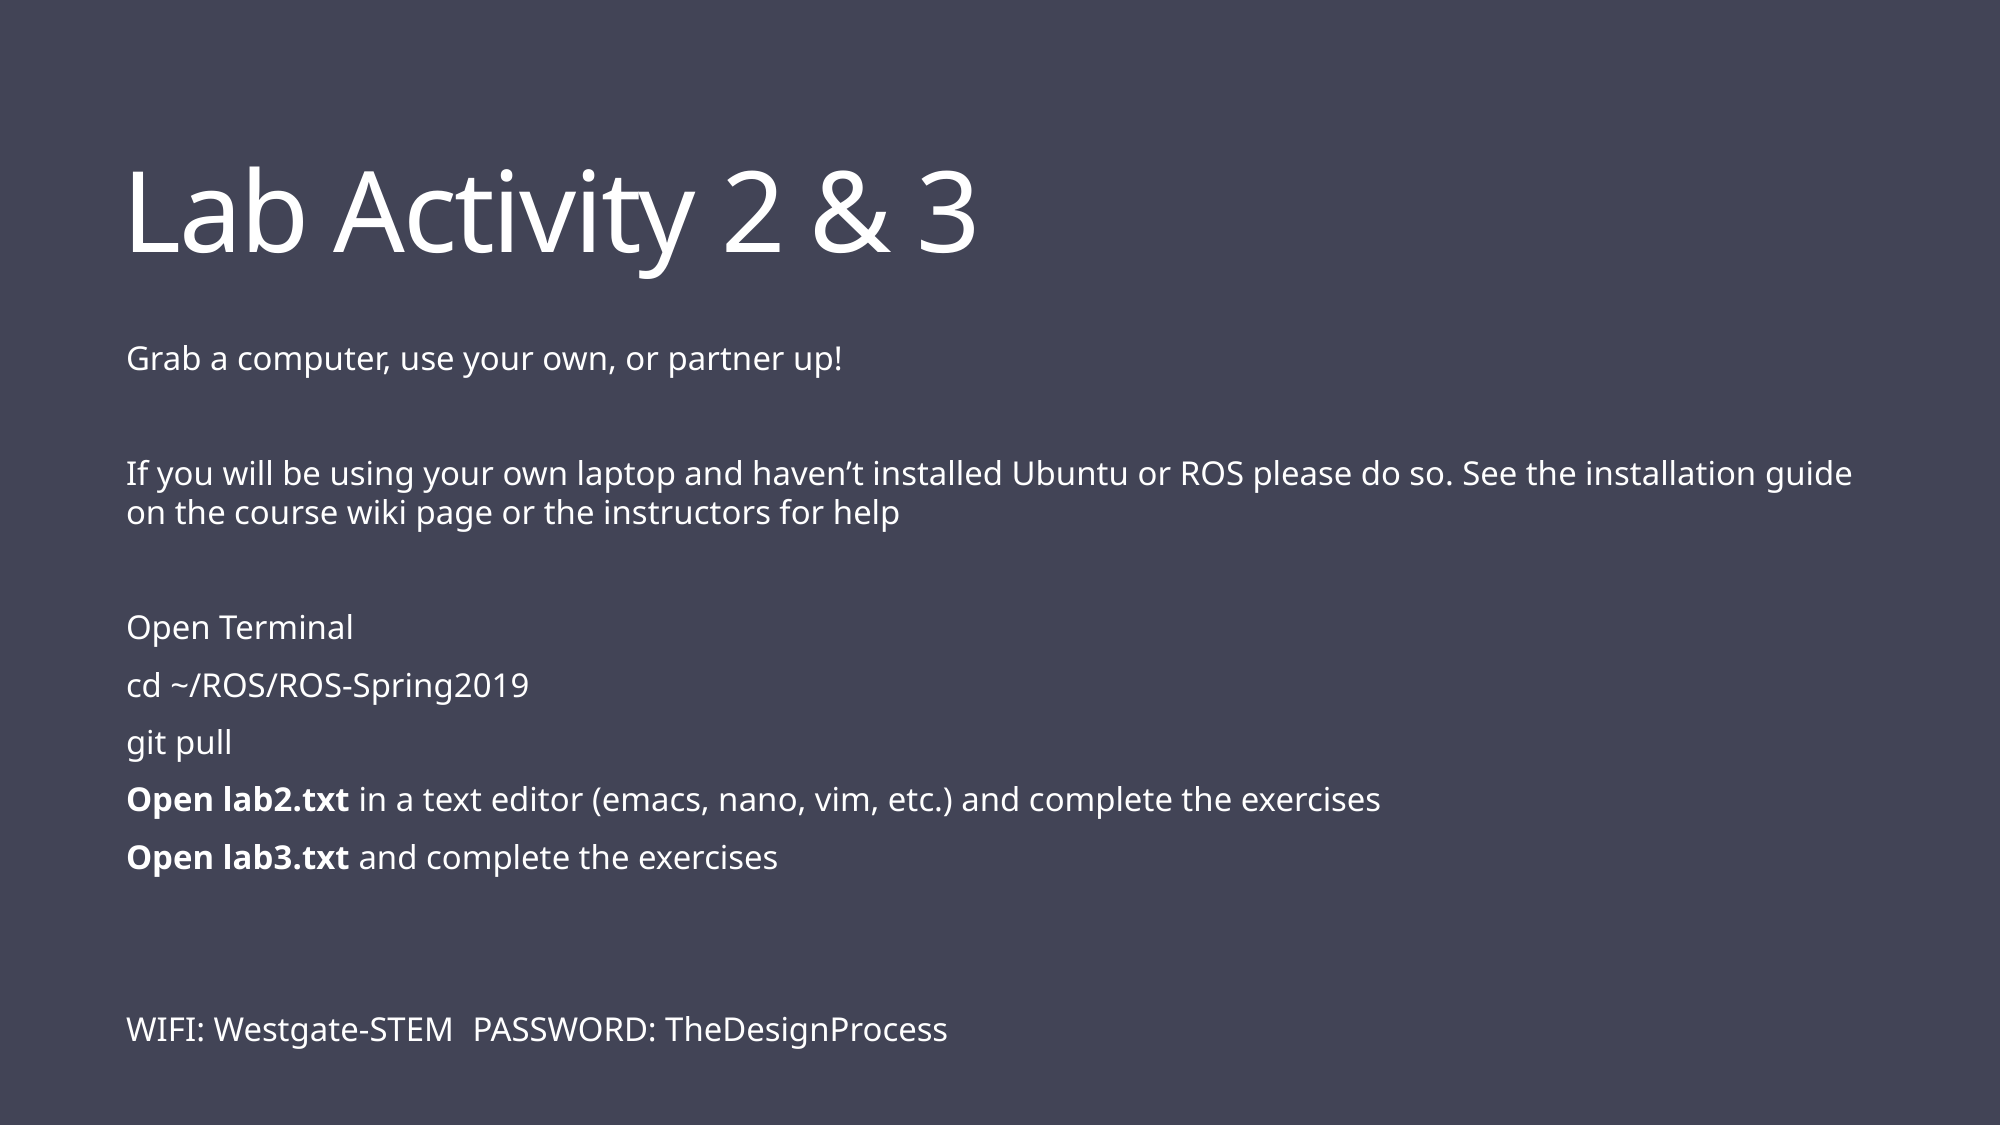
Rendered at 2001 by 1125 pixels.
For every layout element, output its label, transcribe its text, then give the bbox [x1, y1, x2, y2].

list Grab a computer, use your own, or partner up! If you will be using your own laptop and haven’t installed Ubuntu or ROS please do so. See the installation guide on the course wiki page or the instructors for help Open Terminal cd ~/ROS/ROS-Spring2019 git pull Open lab2.txt in a text editor (emacs, nano, vim, etc.) and complete the exercises Open lab3.txt and complete the exercises WIFI: Westgate-STEM PASSWORD: TheDesignProcess [111, 329, 1893, 1066]
title Lab Activity 2 & 3 [107, 81, 1875, 354]
